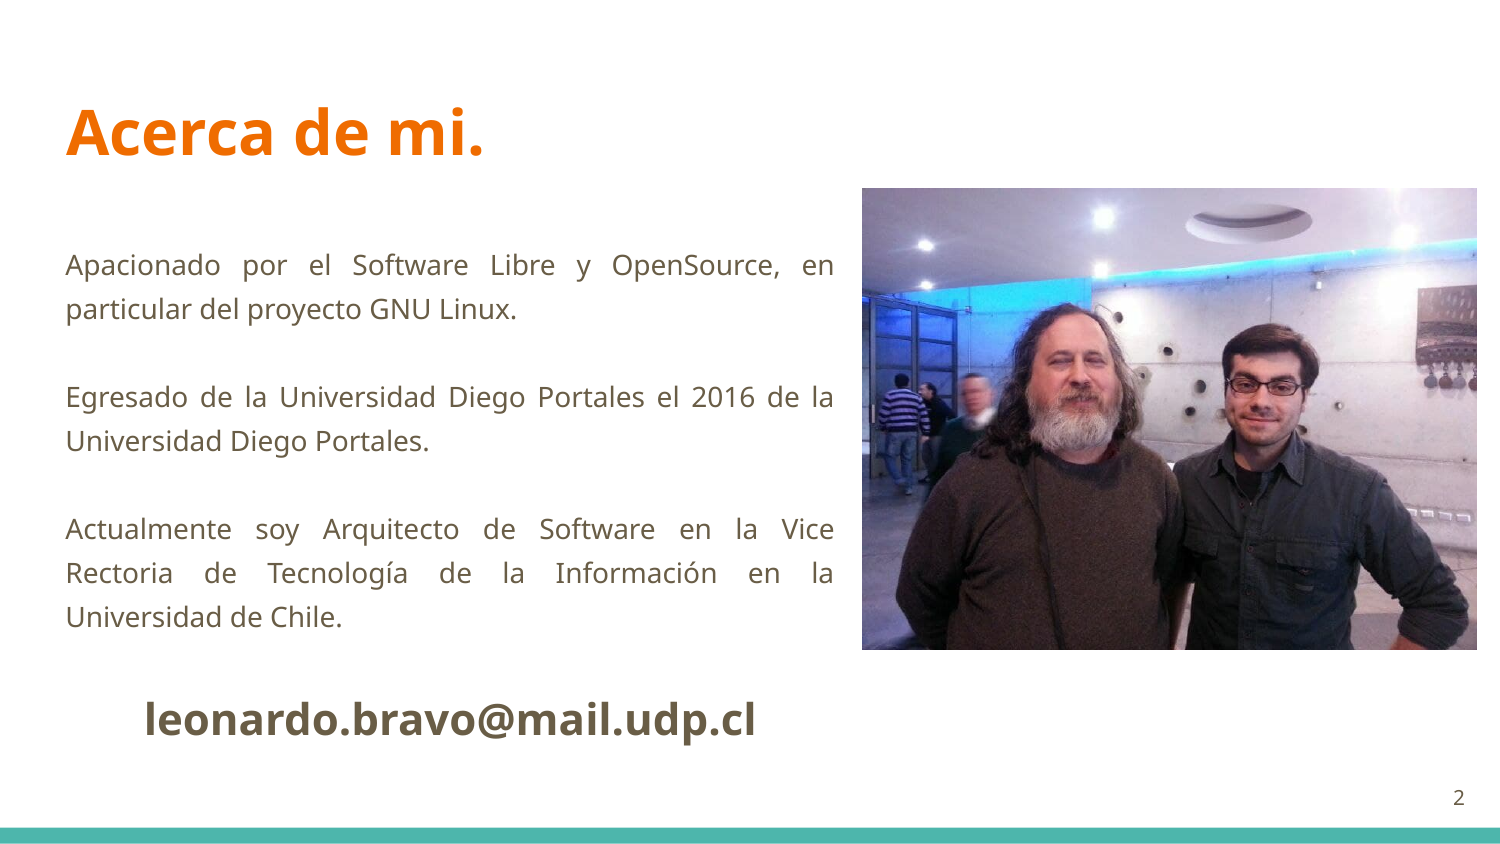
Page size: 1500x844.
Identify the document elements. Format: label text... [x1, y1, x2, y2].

list Apacionado por el Software Libre y OpenSource, en particular del proyecto GNU Linux. Egresado de la Universidad Diego Portales el 2016 de la Universidad Diego Portales. Actualmente soy Arquitecto de Software en la Vice Rectoria de Tecnología de la Información en la Universidad de Chile. leonardo.bravo@mail.udp.cl [50, 224, 851, 767]
title Acerca de mi. [51, 72, 1449, 189]
slide_number <number> [1389, 764, 1480, 830]
picture [862, 188, 1477, 650]
